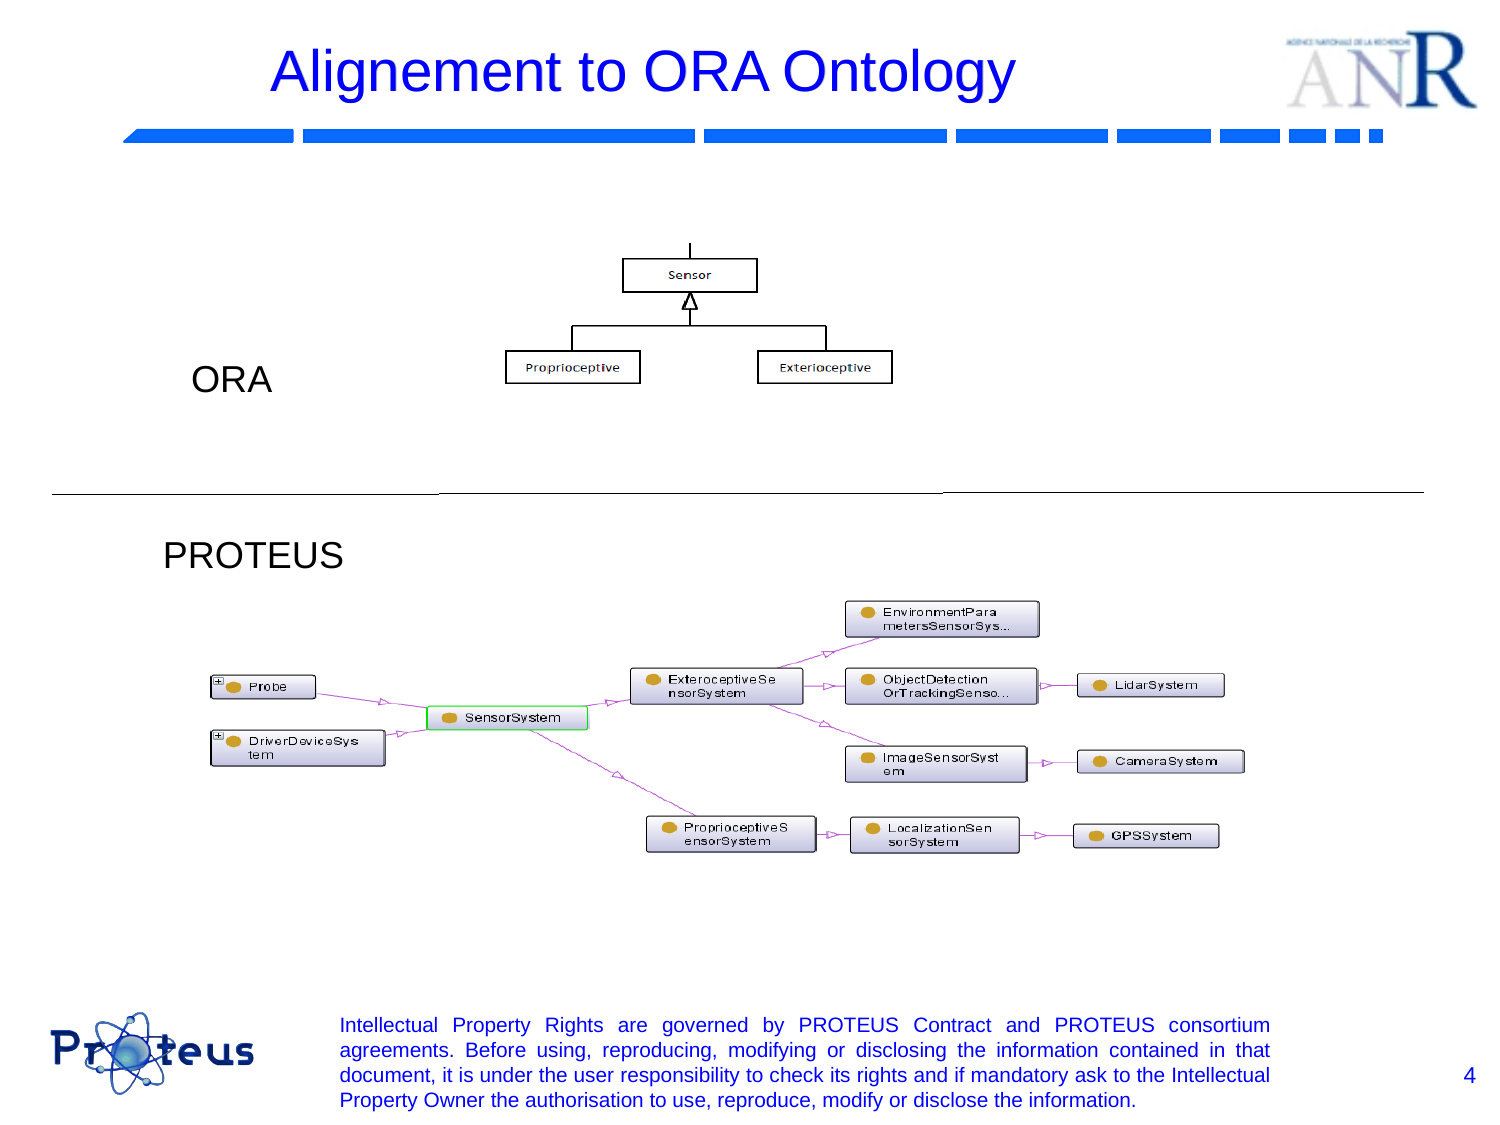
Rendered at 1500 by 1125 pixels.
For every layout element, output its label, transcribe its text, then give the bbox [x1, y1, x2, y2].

picture [494, 243, 905, 410]
picture [1281, 27, 1484, 115]
picture [35, 1003, 272, 1101]
text_box PROTEUS [148, 534, 360, 584]
text_box ORA [176, 357, 288, 407]
picture [201, 595, 1276, 900]
title Alignement to ORA Ontology [23, 11, 1264, 130]
